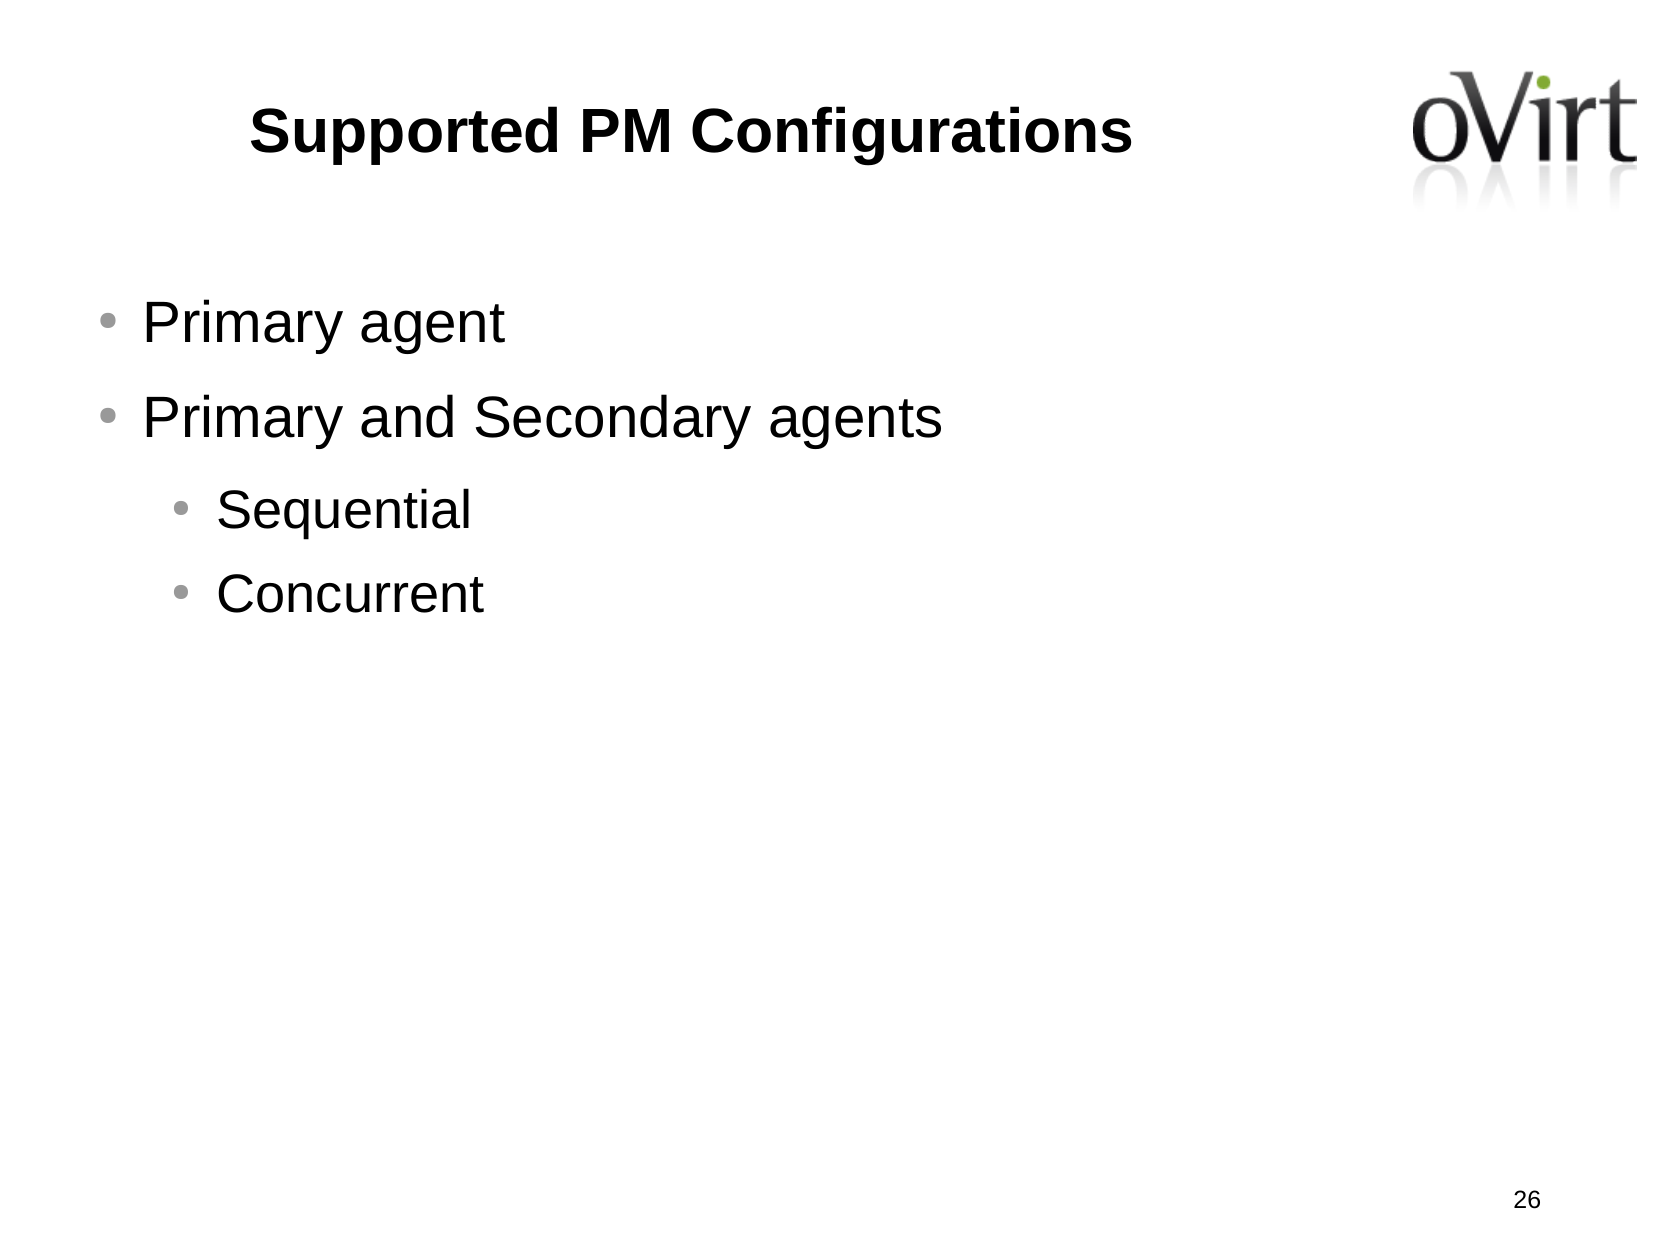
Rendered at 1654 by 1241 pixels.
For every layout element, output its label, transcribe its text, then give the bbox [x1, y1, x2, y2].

picture [1413, 63, 1637, 212]
list Primary agent Primary and Secondary agents Sequential Concurrent [82, 290, 1571, 995]
title Supported PM Configurations [82, 37, 1303, 226]
